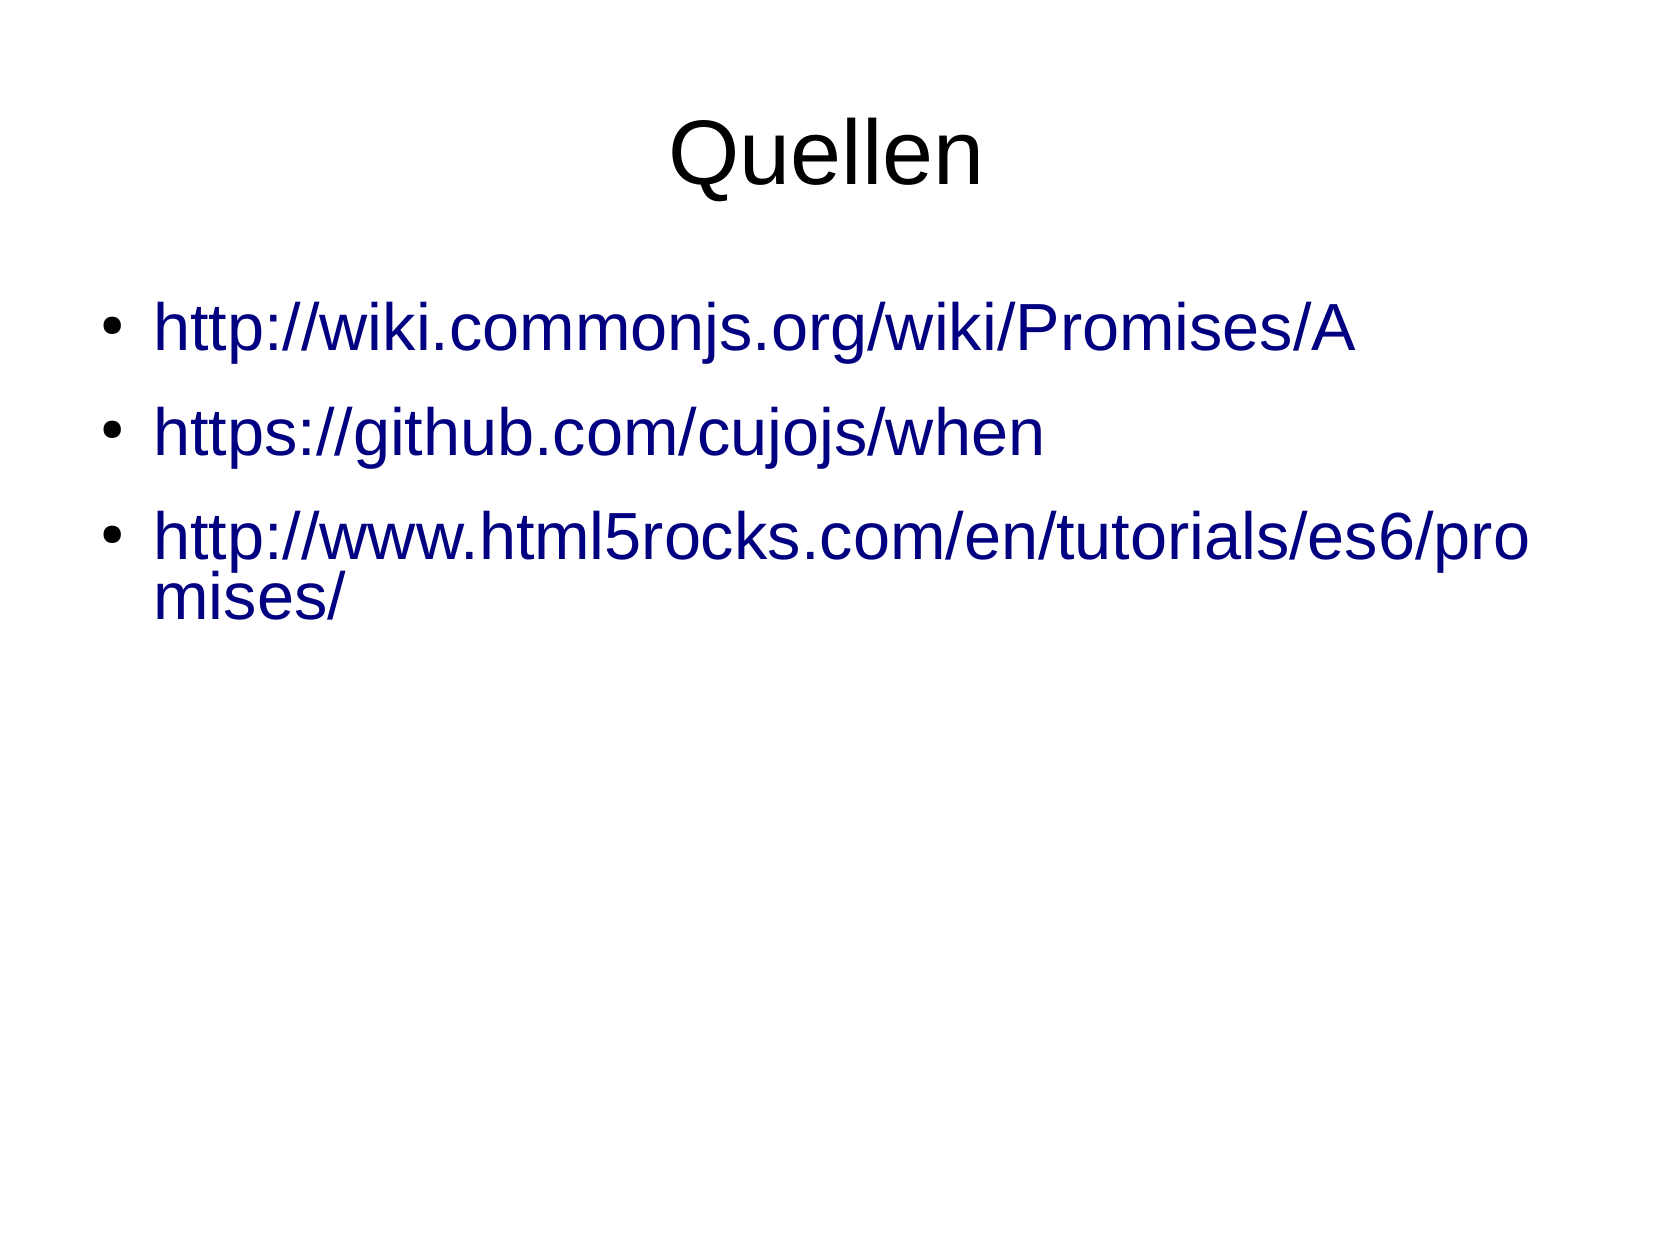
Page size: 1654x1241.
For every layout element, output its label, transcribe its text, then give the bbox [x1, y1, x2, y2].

list http://wiki.commonjs.org/wiki/Promises/A https://github.com/cujojs/when http://www.html5rocks.com/en/tutorials/es6/promises/ [82, 290, 1571, 1010]
title Quellen [82, 49, 1571, 257]
